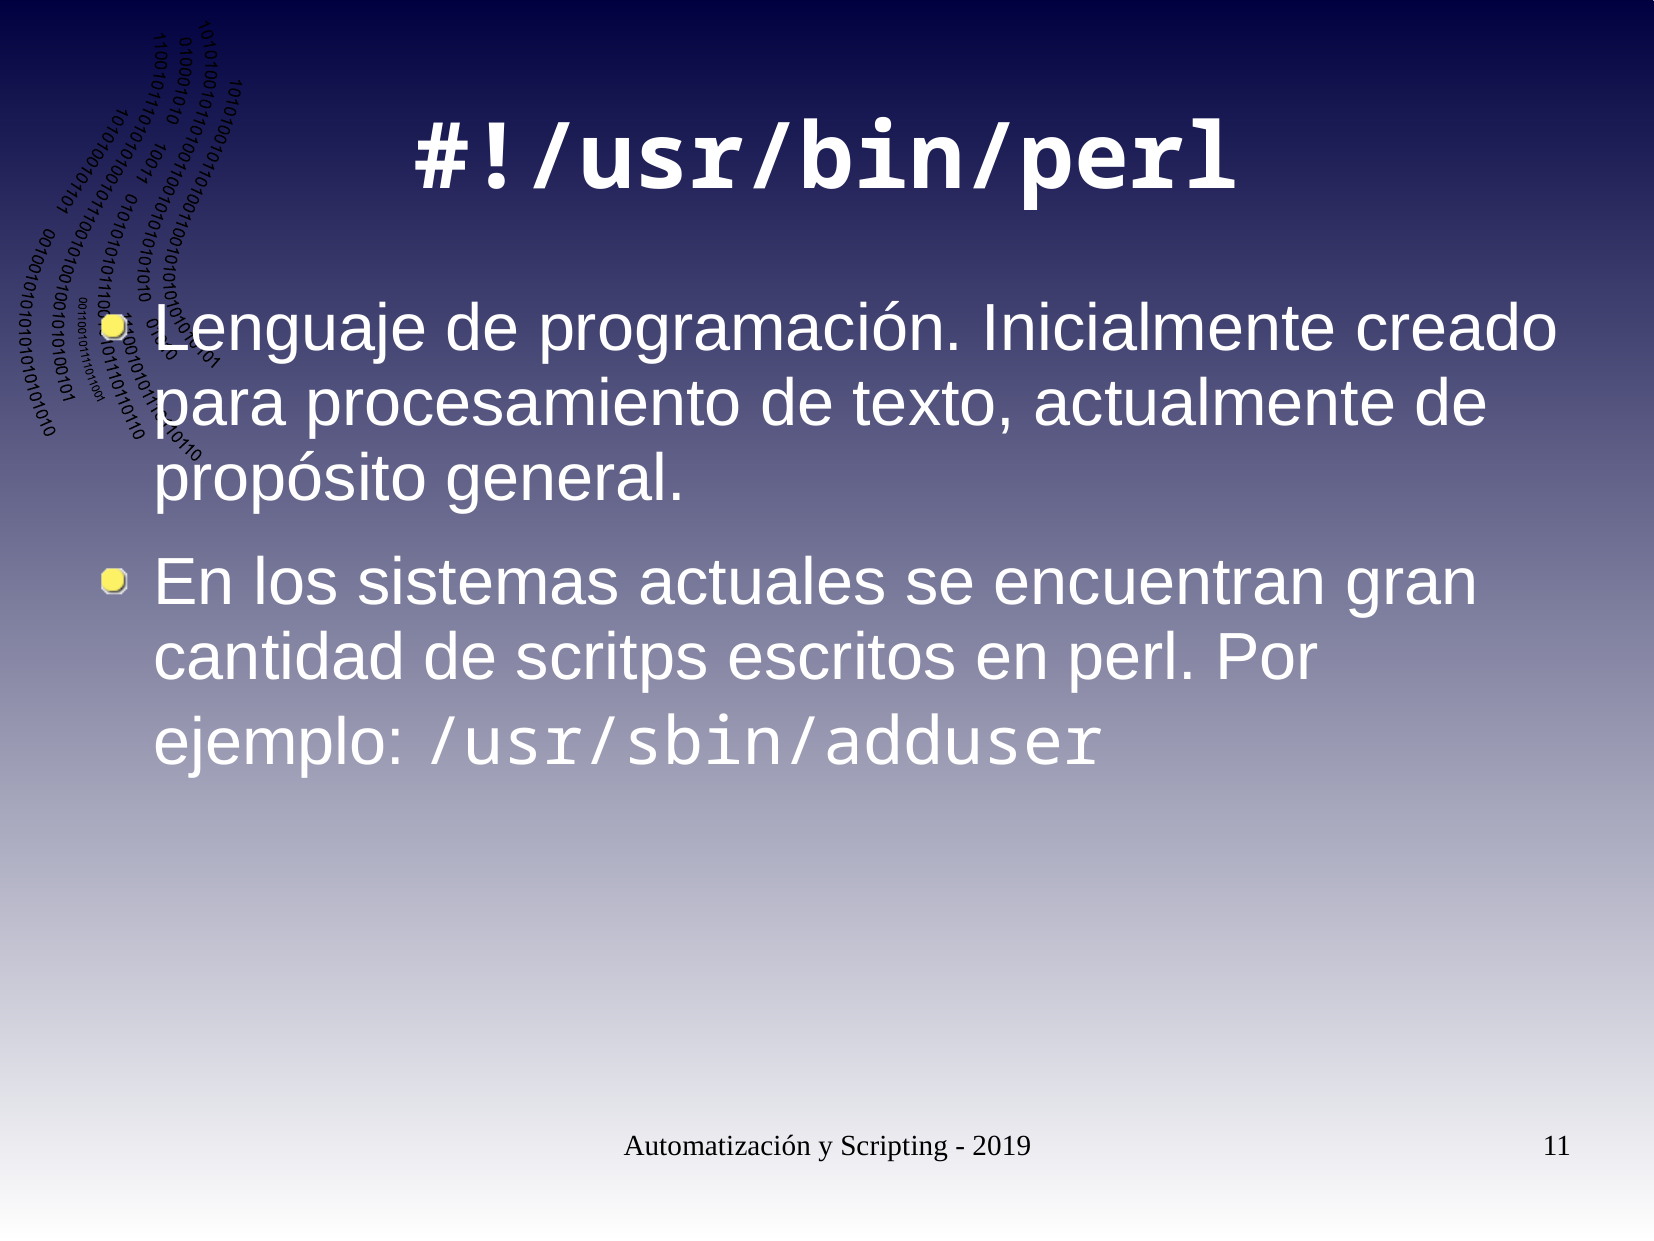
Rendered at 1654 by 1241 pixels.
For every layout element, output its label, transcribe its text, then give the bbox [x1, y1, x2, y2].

list Lenguaje de programación. Inicialmente creado para procesamiento de texto, actualmente de propósito general. En los sistemas actuales se encuentran gran cantidad de scritps escritos en perl. Por ejemplo: /usr/sbin/adduser [82, 290, 1571, 1111]
title #!/usr/bin/perl [82, 49, 1571, 257]
picture [18, 20, 243, 461]
